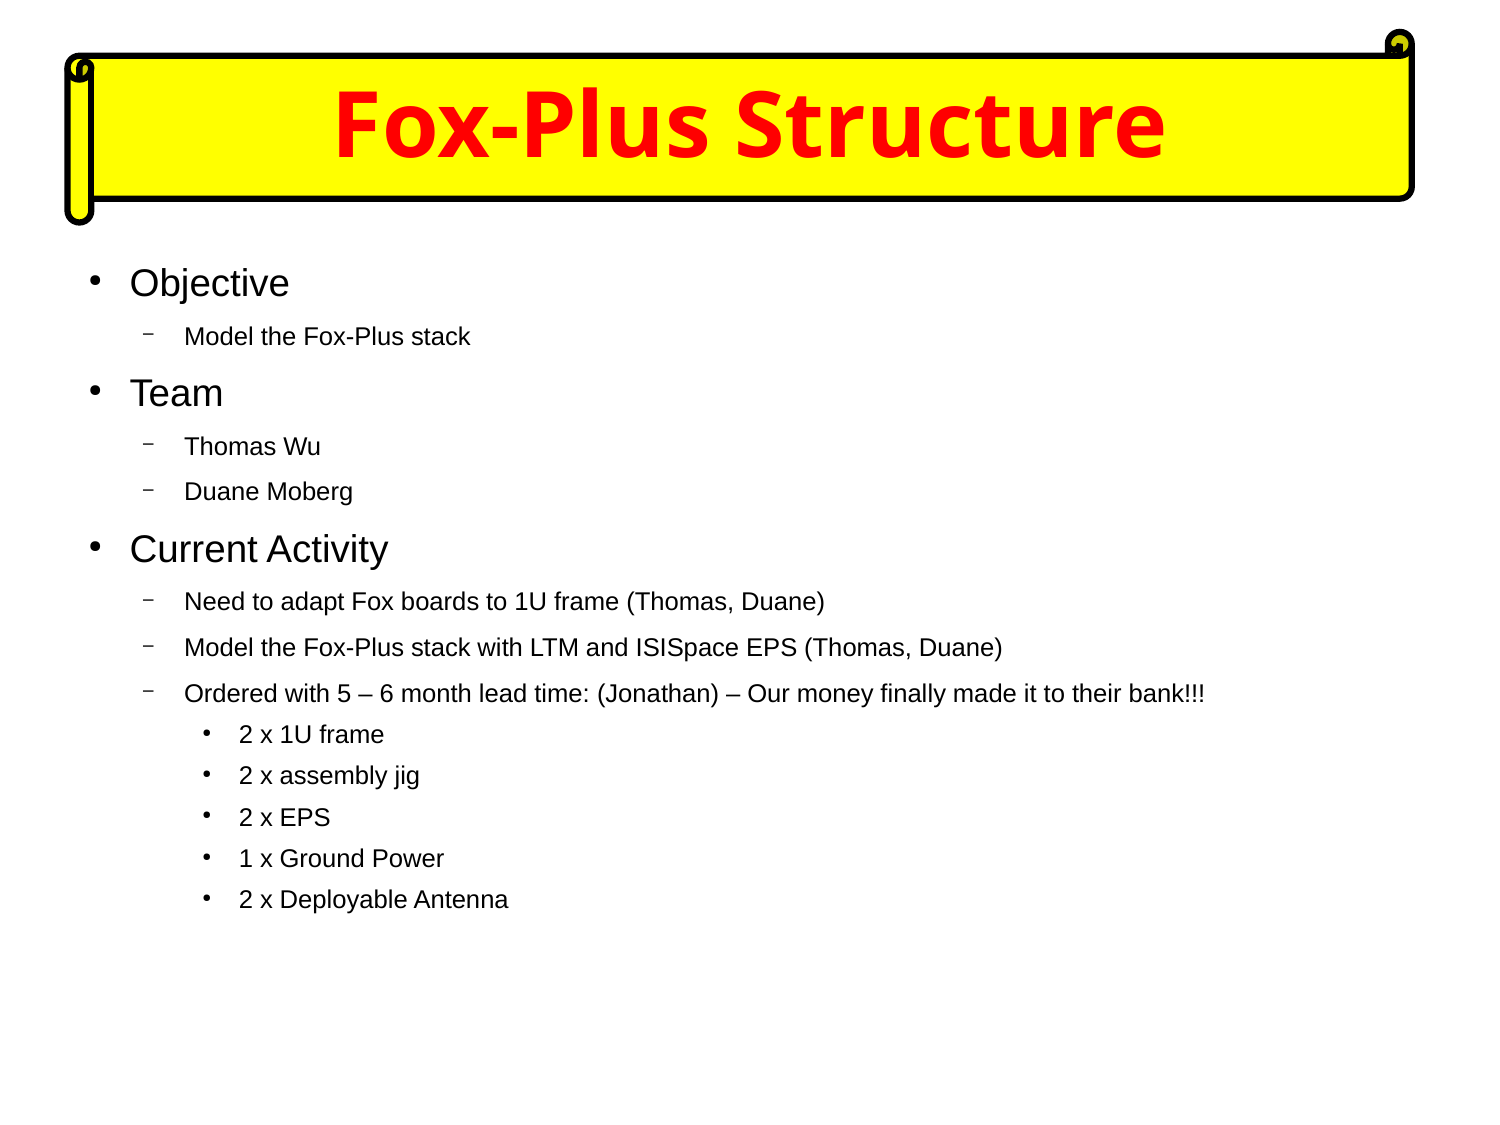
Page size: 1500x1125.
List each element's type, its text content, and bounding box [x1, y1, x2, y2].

list Objective Model the Fox-Plus stack Team Thomas Wu Duane Moberg Current Activity Need to adapt Fox boards to 1U frame (Thomas, Duane) Model the Fox-Plus stack with LTM and ISISpace EPS (Thomas, Duane) Ordered with 5 – 6 month lead time: (Jonathan) – Our money finally made it to their bank!!! 2 x 1U frame 2 x assembly jig 2 x EPS 1 x Ground Power 2 x Deployable Antenna [75, 263, 1425, 916]
text_box [67, 184, 1412, 223]
text_box [72, 31, 1412, 58]
text_box Fox-Plus Structure [0, 58, 1500, 184]
